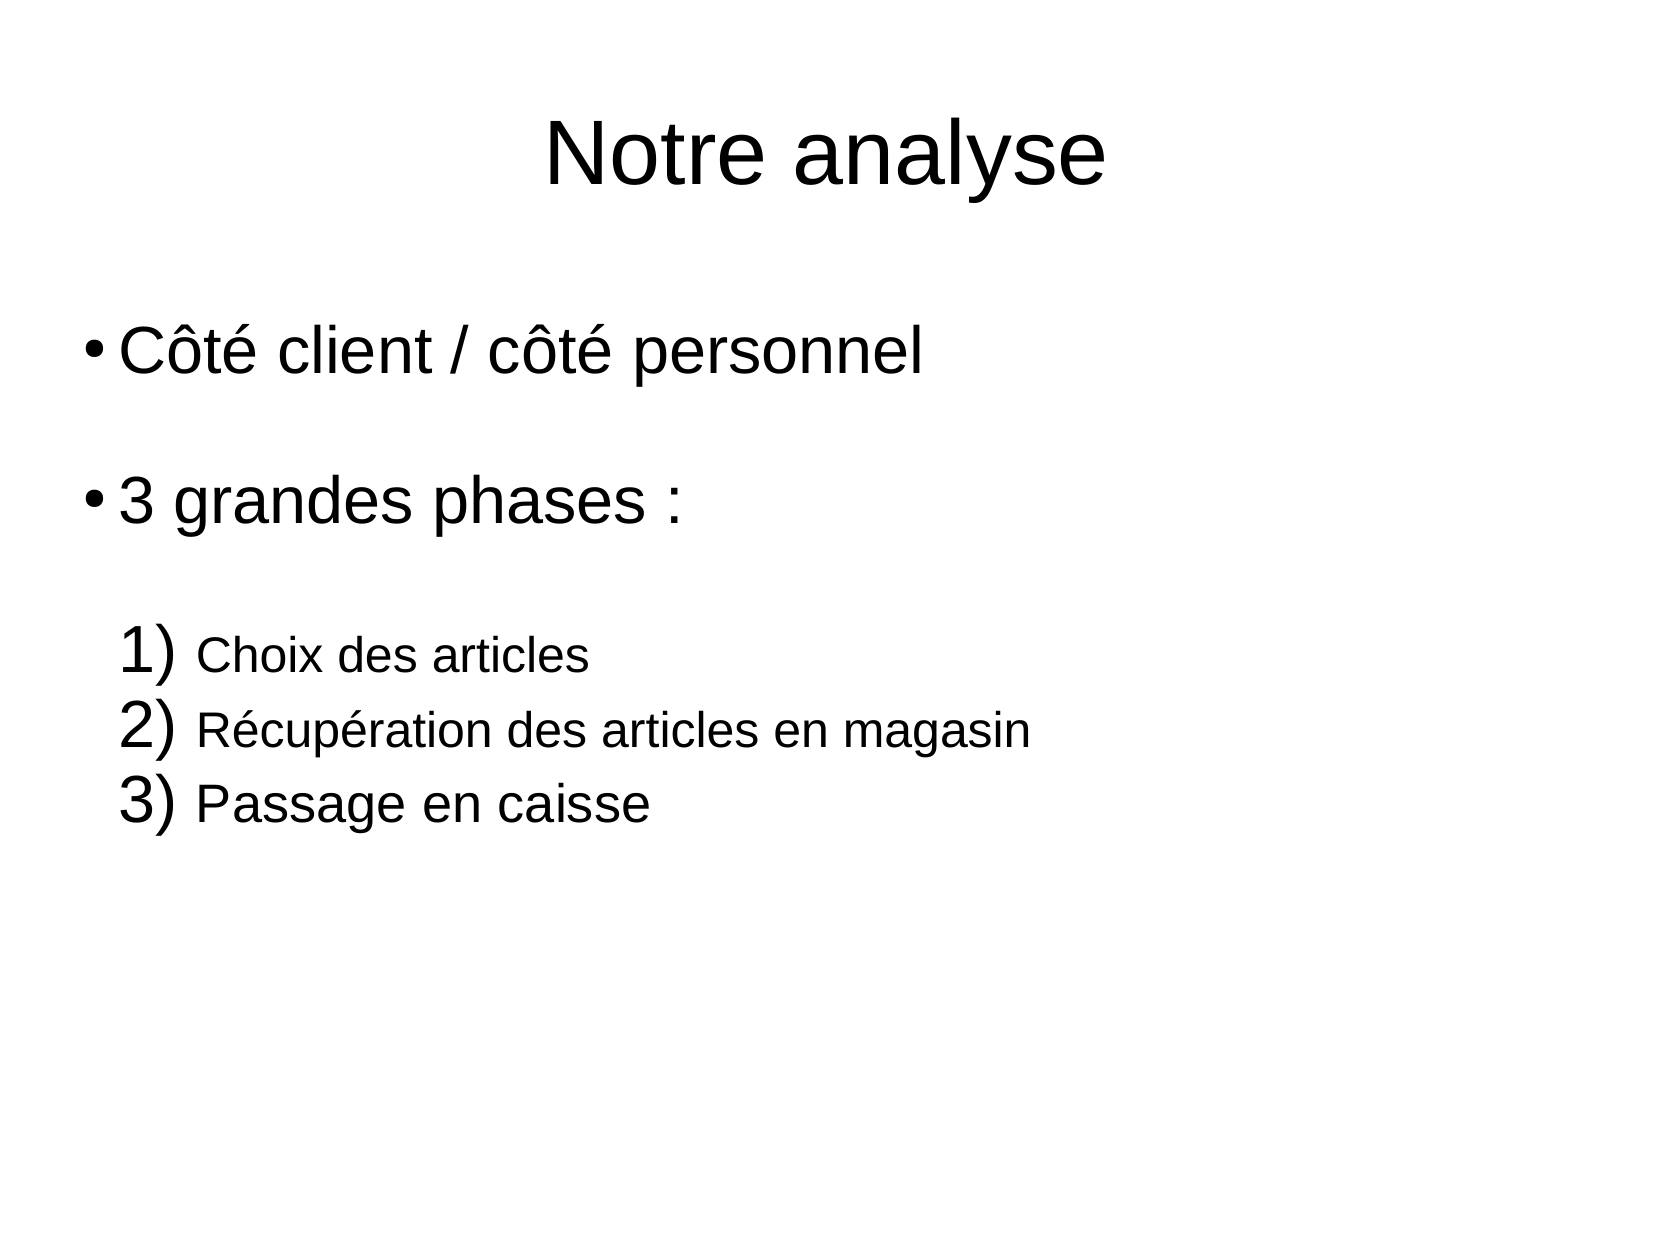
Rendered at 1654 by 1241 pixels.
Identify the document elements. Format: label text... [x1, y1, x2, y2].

title Notre analyse [82, 49, 1571, 257]
subtitle Côté client / côté personnel 3 grandes phases : Choix des articles Récupération des articles en magasin Passage en caisse [82, 290, 1571, 1010]
